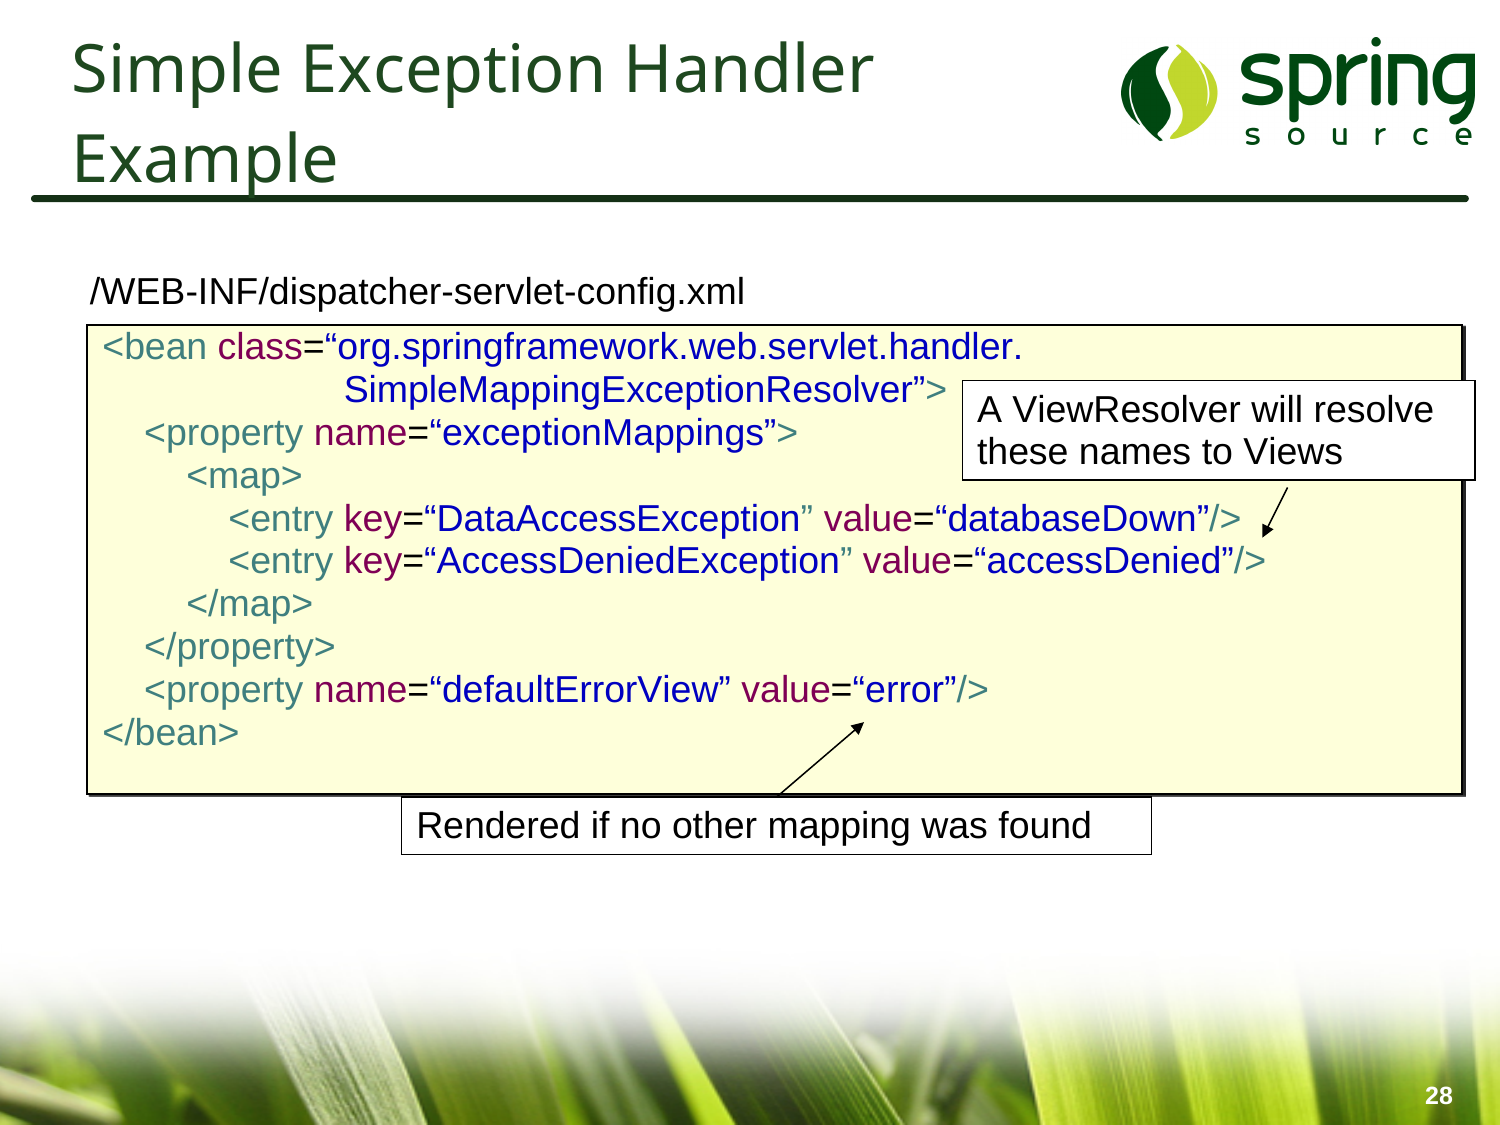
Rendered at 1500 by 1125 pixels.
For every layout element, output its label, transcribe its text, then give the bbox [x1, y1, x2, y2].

text_box A ViewResolver will resolve these names to Views [962, 380, 1476, 481]
picture [1121, 37, 1475, 145]
title Simple Exception Handler Example [56, 13, 1089, 191]
text_box <bean class=“org.springframework.web.servlet.handler. SimpleMappingExceptionResolver”> <property name=“exceptionMappings”> <map> <entry key=“DataAccessException” value=“databaseDown”/> <entry key=“AccessDeniedException” value=“accessDenied”/> </map> </property> <property name=“defaultErrorView” value=“error”/> </bean> [87, 324, 1463, 794]
text_box /WEB-INF/dispatcher-servlet-config.xml [75, 262, 763, 320]
text_box Rendered if no other mapping was found [401, 797, 1152, 855]
picture [0, 944, 1500, 1125]
